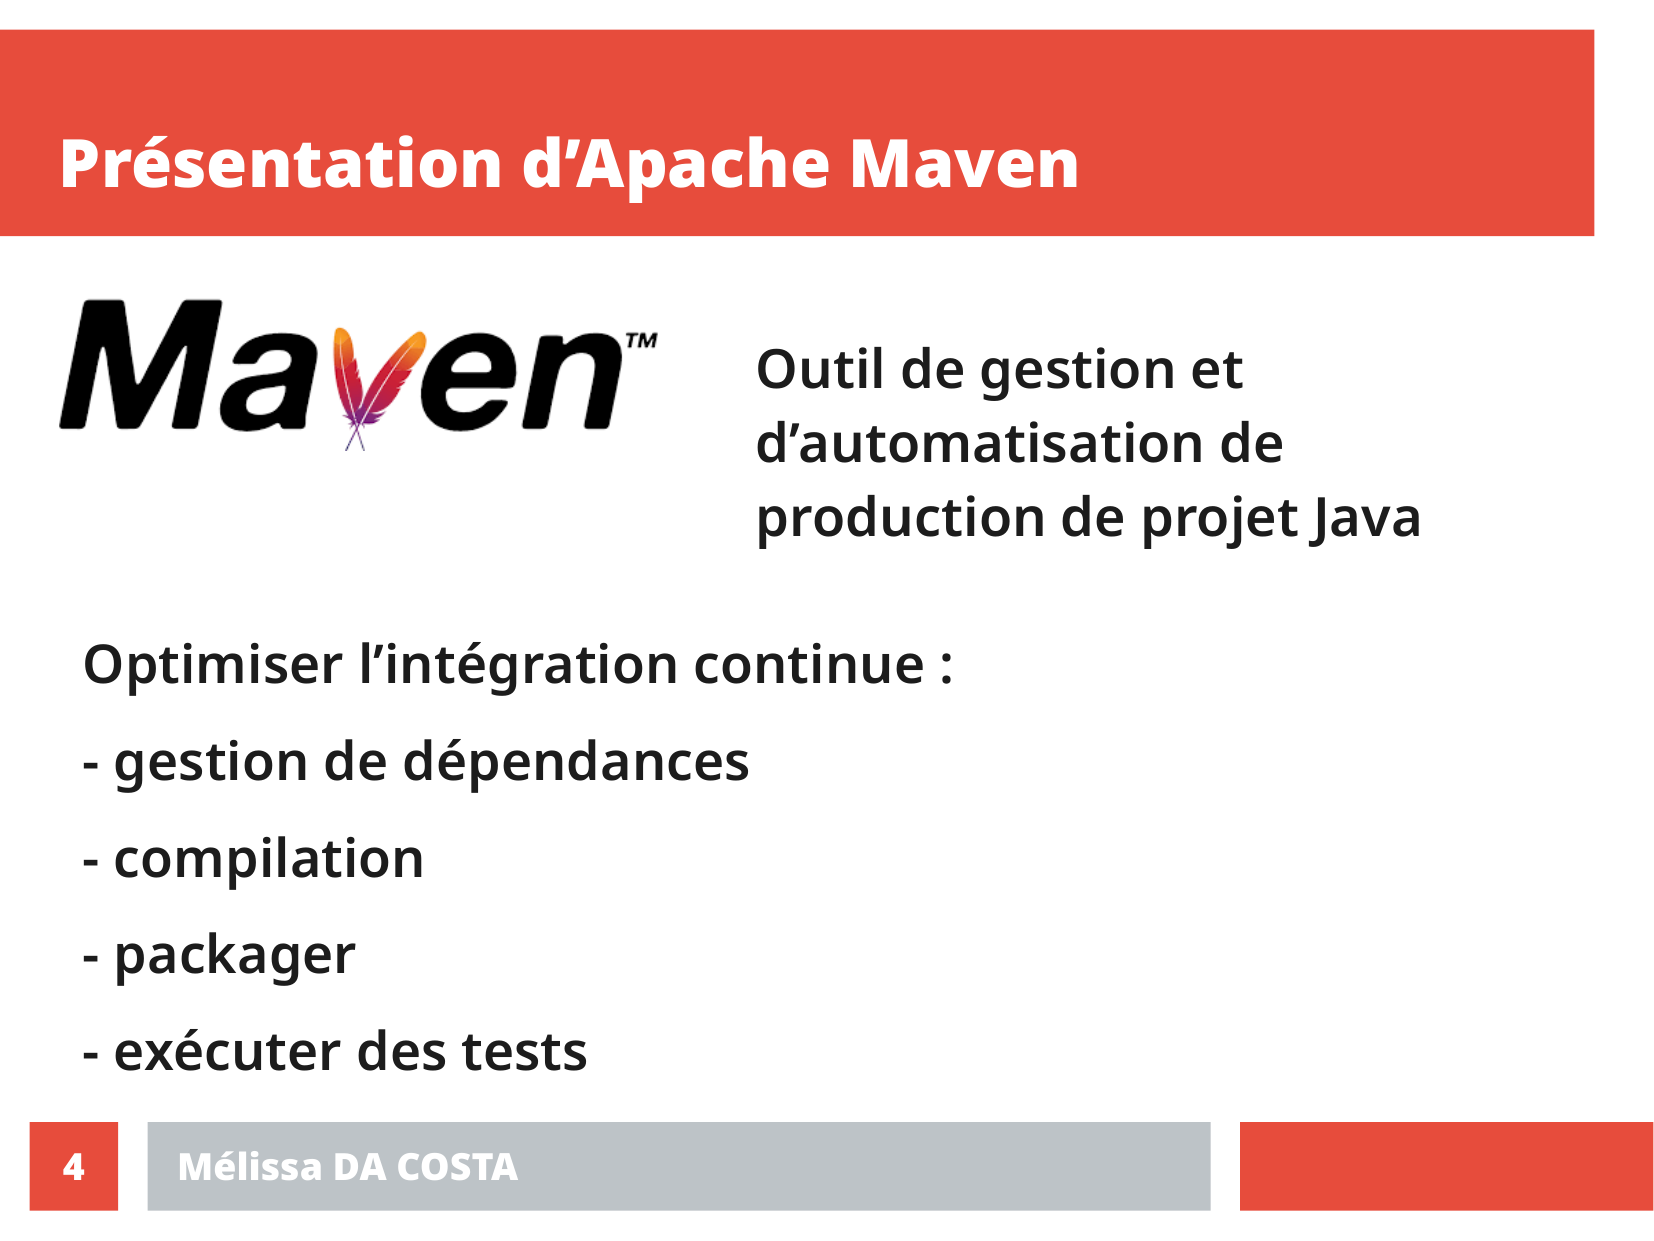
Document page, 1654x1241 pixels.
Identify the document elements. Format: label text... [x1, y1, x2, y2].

picture [47, 295, 662, 451]
list Optimiser l’intégration continue : - gestion de dépendances - compilation - packager - exécuter des tests [82, 625, 1217, 1087]
list Outil de gestion et d’automatisation de production de projet Java [755, 330, 1571, 603]
title Présentation d’Apache Maven [59, 59, 1595, 207]
